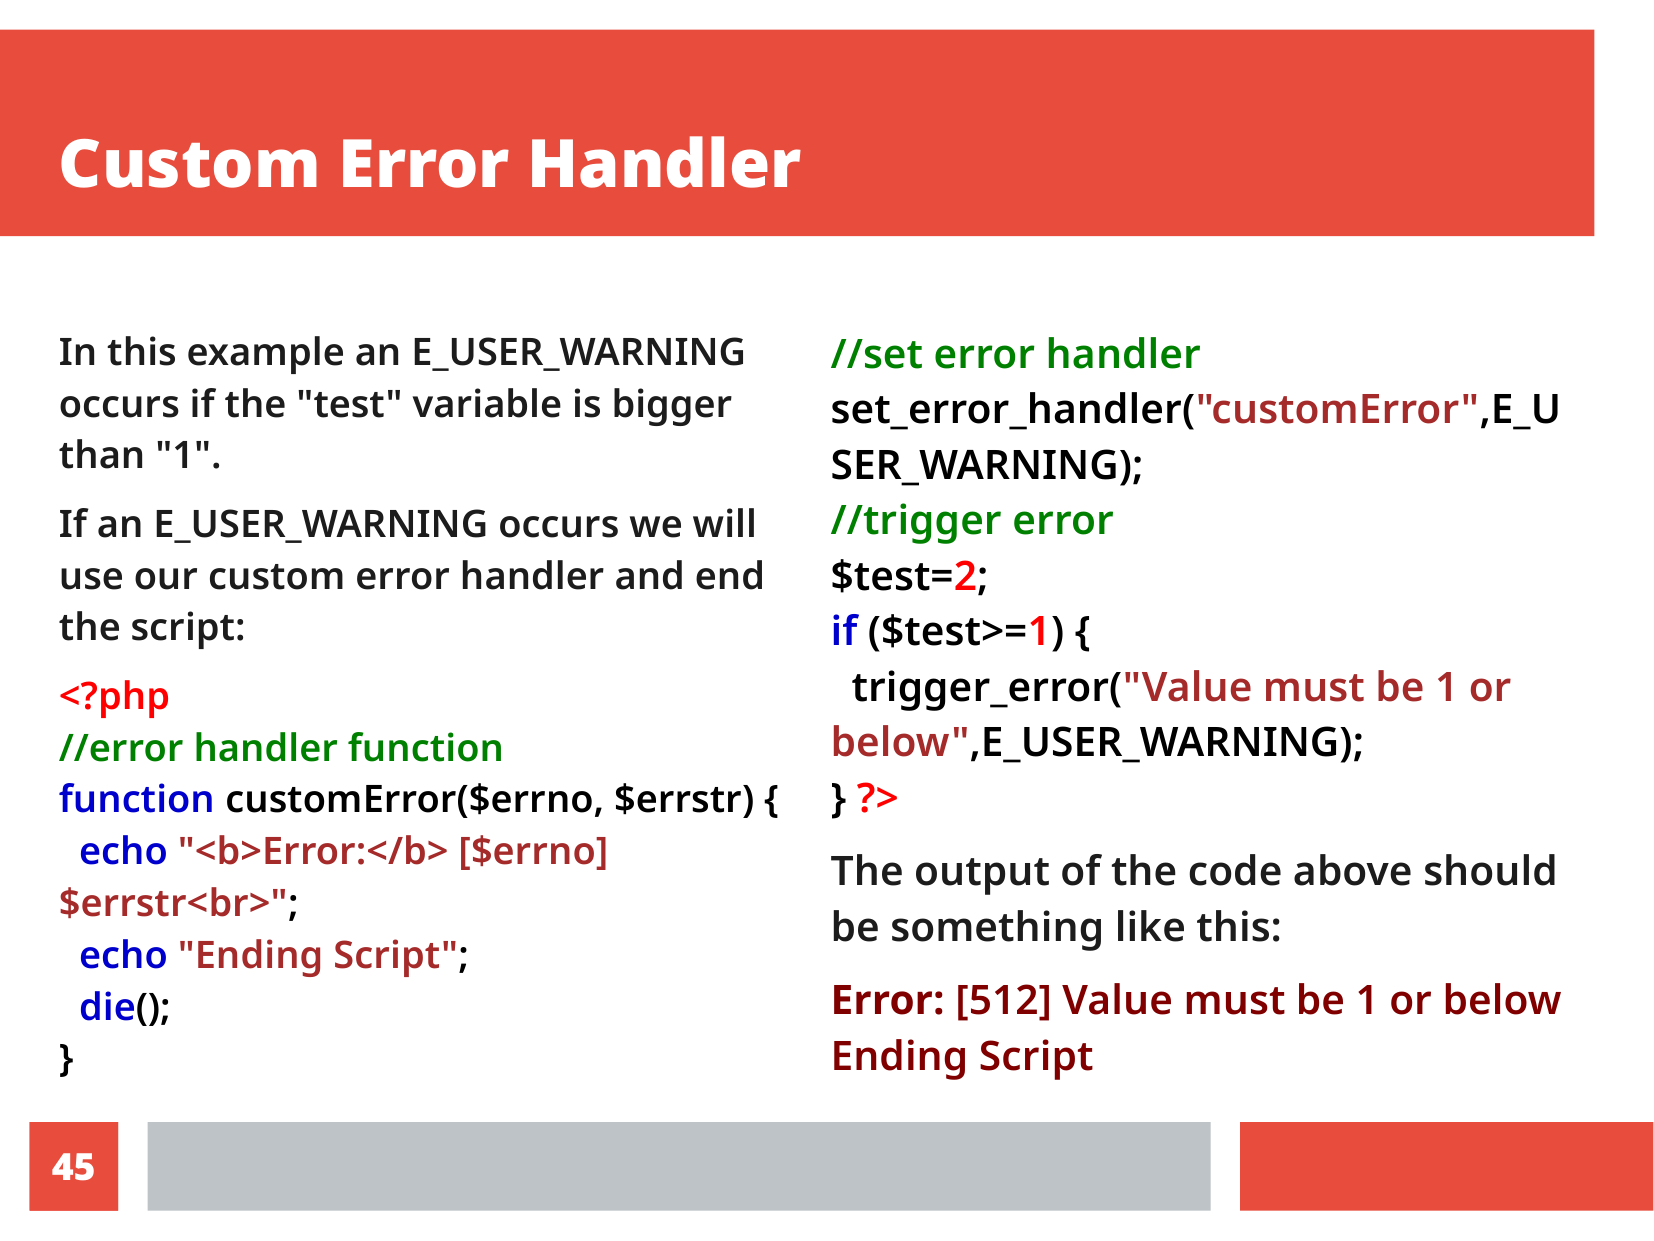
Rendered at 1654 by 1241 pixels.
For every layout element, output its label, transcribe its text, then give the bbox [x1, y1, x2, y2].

list //set error handler set_error_handler("customError",E_USER_WARNING); //trigger error $test=2; if ($test>=1) { trigger_error("Value must be 1 or below",E_USER_WARNING); } ?> The output of the code above should be something like this: Error: [512] Value must be 1 or below Ending Script [830, 324, 1566, 1093]
title Custom Error Handler [59, 59, 1595, 207]
list In this example an E_USER_WARNING occurs if the "test" variable is bigger than "1". If an E_USER_WARNING occurs we will use our custom error handler and end the script: <?php //error handler function function customError($errno, $errstr) { echo "<b>Error:</b> [$errno] $errstr<br>"; echo "Ending Script"; die(); } [59, 324, 794, 1093]
